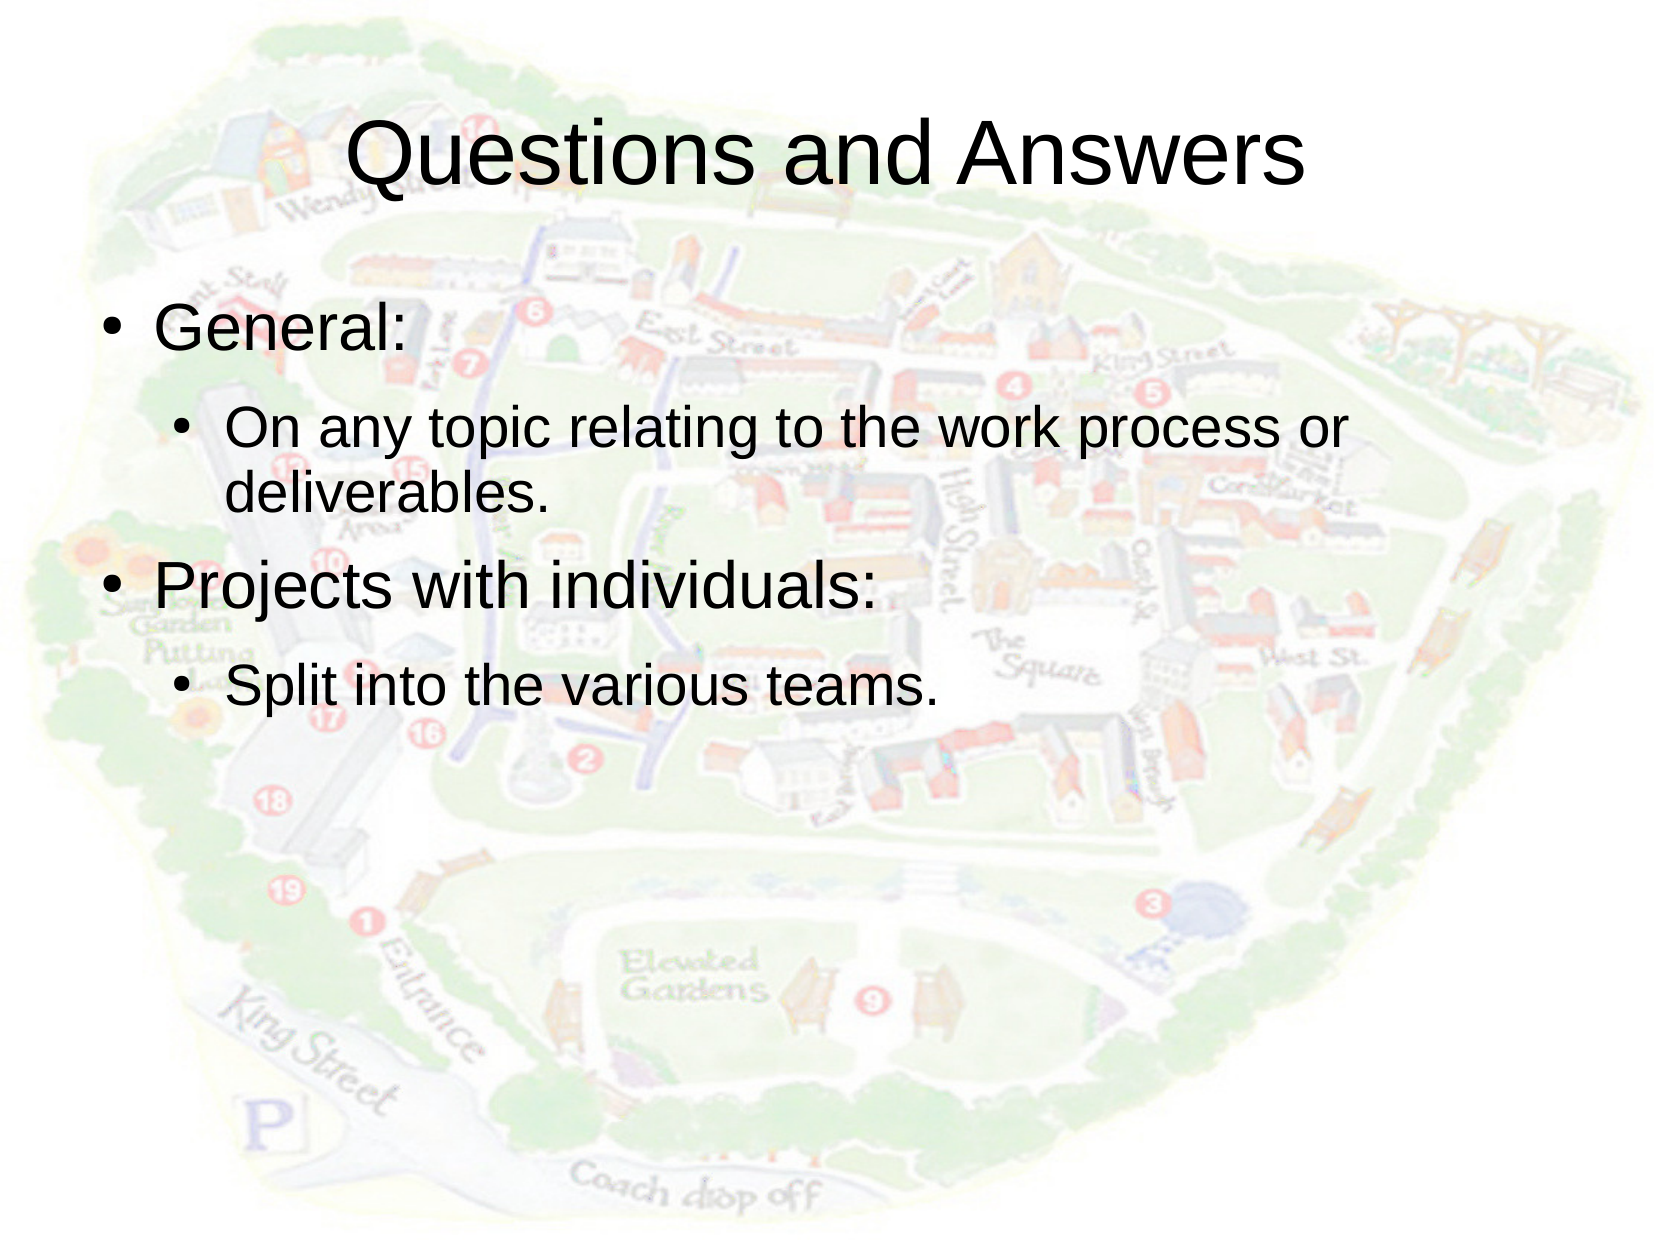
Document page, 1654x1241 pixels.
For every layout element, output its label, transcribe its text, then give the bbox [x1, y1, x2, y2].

list General: On any topic relating to the work process or deliverables. Projects with individuals: Split into the various teams. [82, 290, 1571, 1010]
picture [0, 0, 1654, 1241]
title Questions and Answers [82, 49, 1571, 257]
